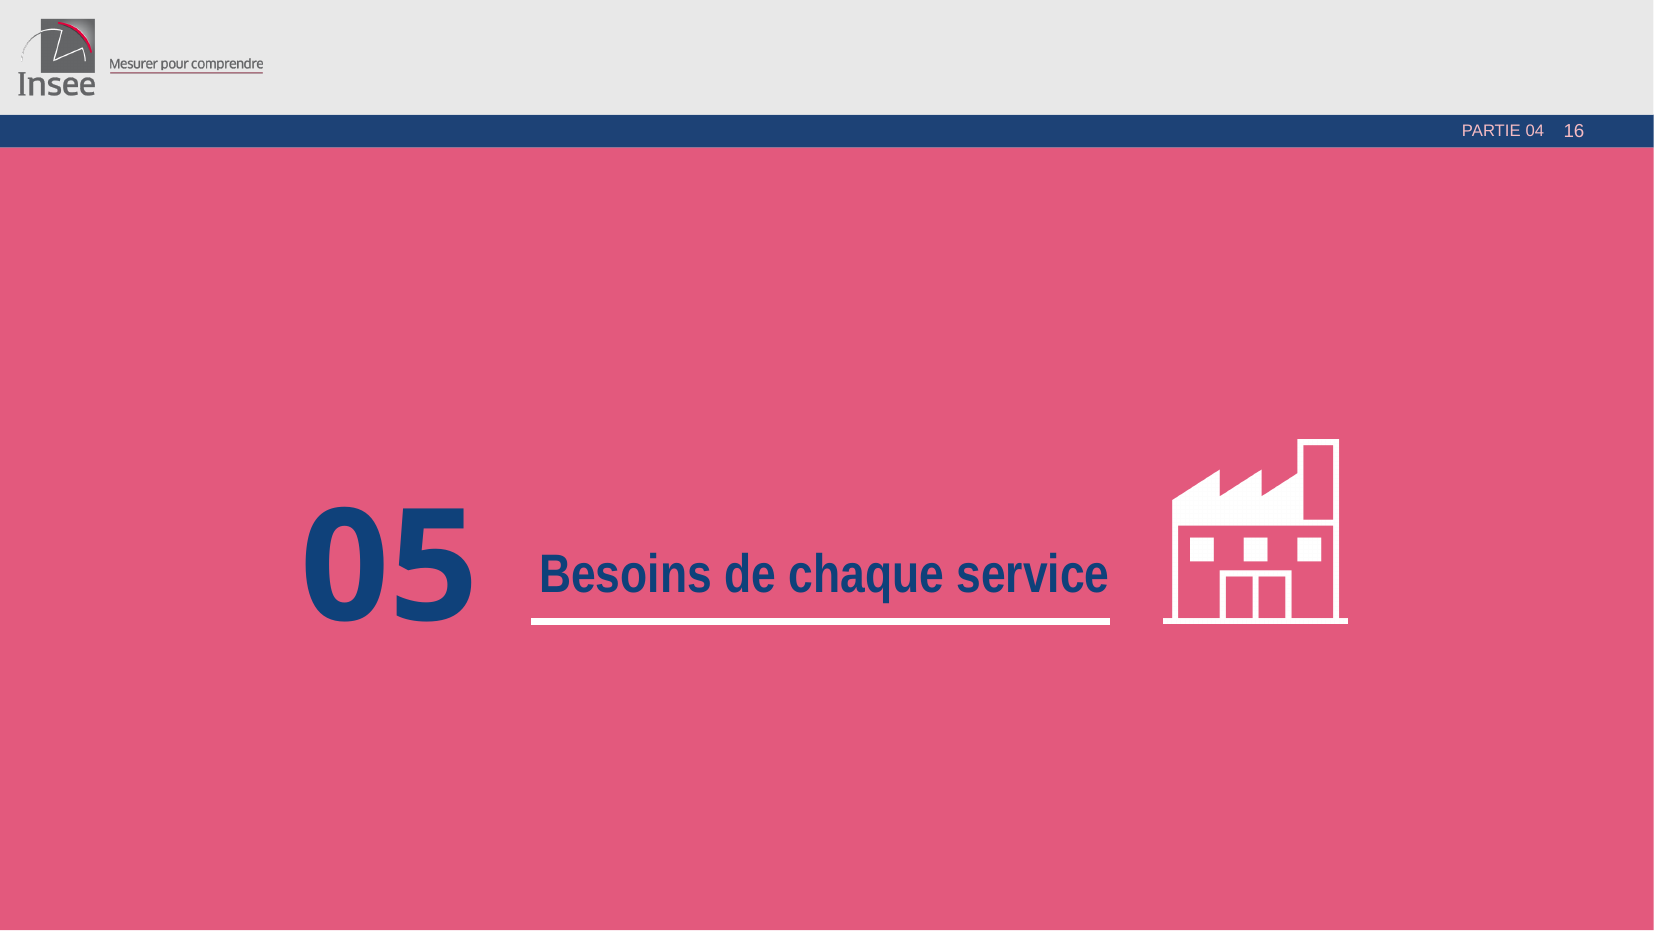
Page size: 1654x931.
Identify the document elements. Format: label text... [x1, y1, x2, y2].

picture [14, 0, 263, 99]
text_box 05 [253, 422, 526, 697]
text_box PARTIE 04 [1311, 114, 1560, 148]
title Besoins de chaque service [526, 446, 1111, 605]
picture [1163, 439, 1348, 624]
